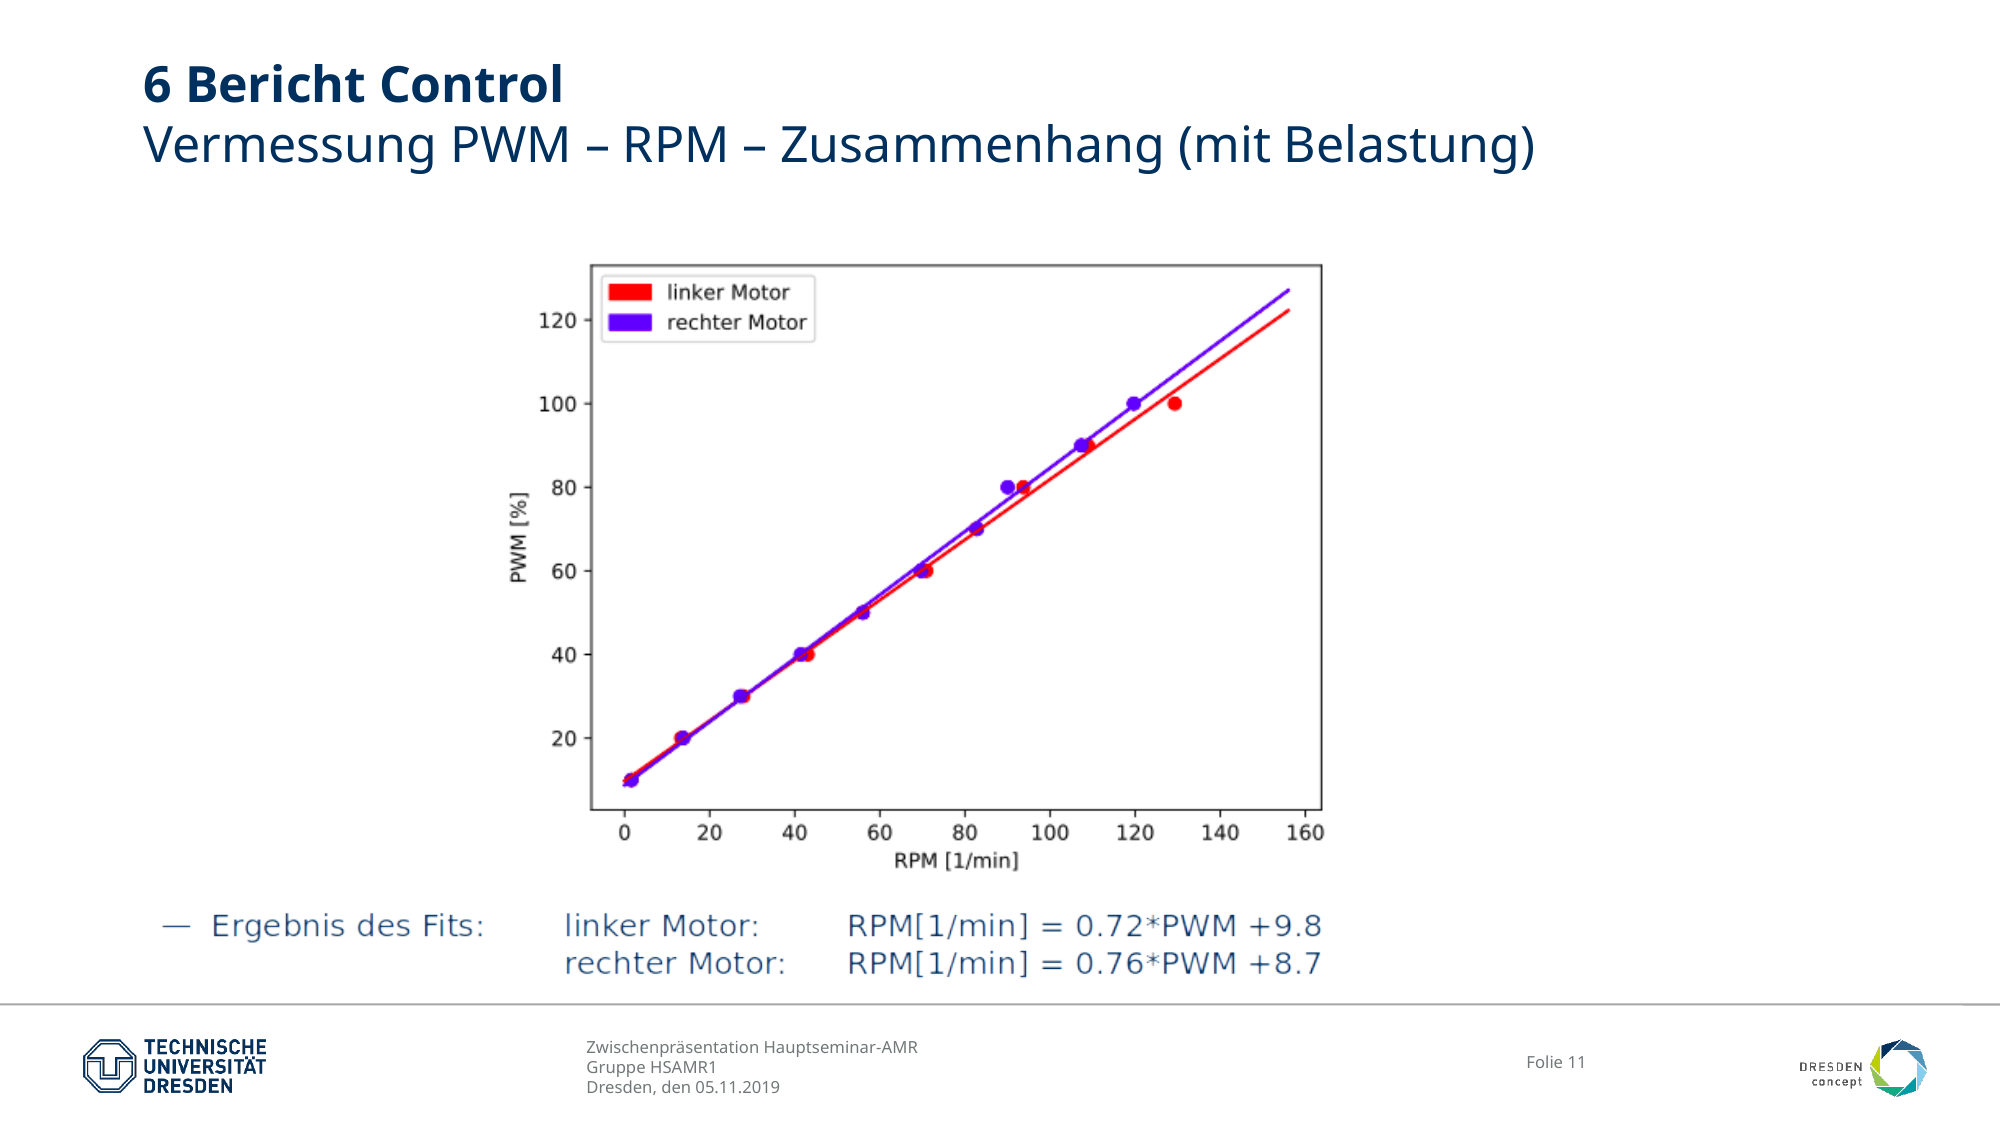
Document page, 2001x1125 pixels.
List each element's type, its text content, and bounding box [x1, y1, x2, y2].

title 6 Bericht Control Vermessung PWM – RPM – Zusammenhang (mit Belastung) [143, 56, 1880, 169]
picture [83, 1039, 266, 1093]
picture [1800, 1039, 1927, 1097]
picture [150, 181, 1786, 979]
